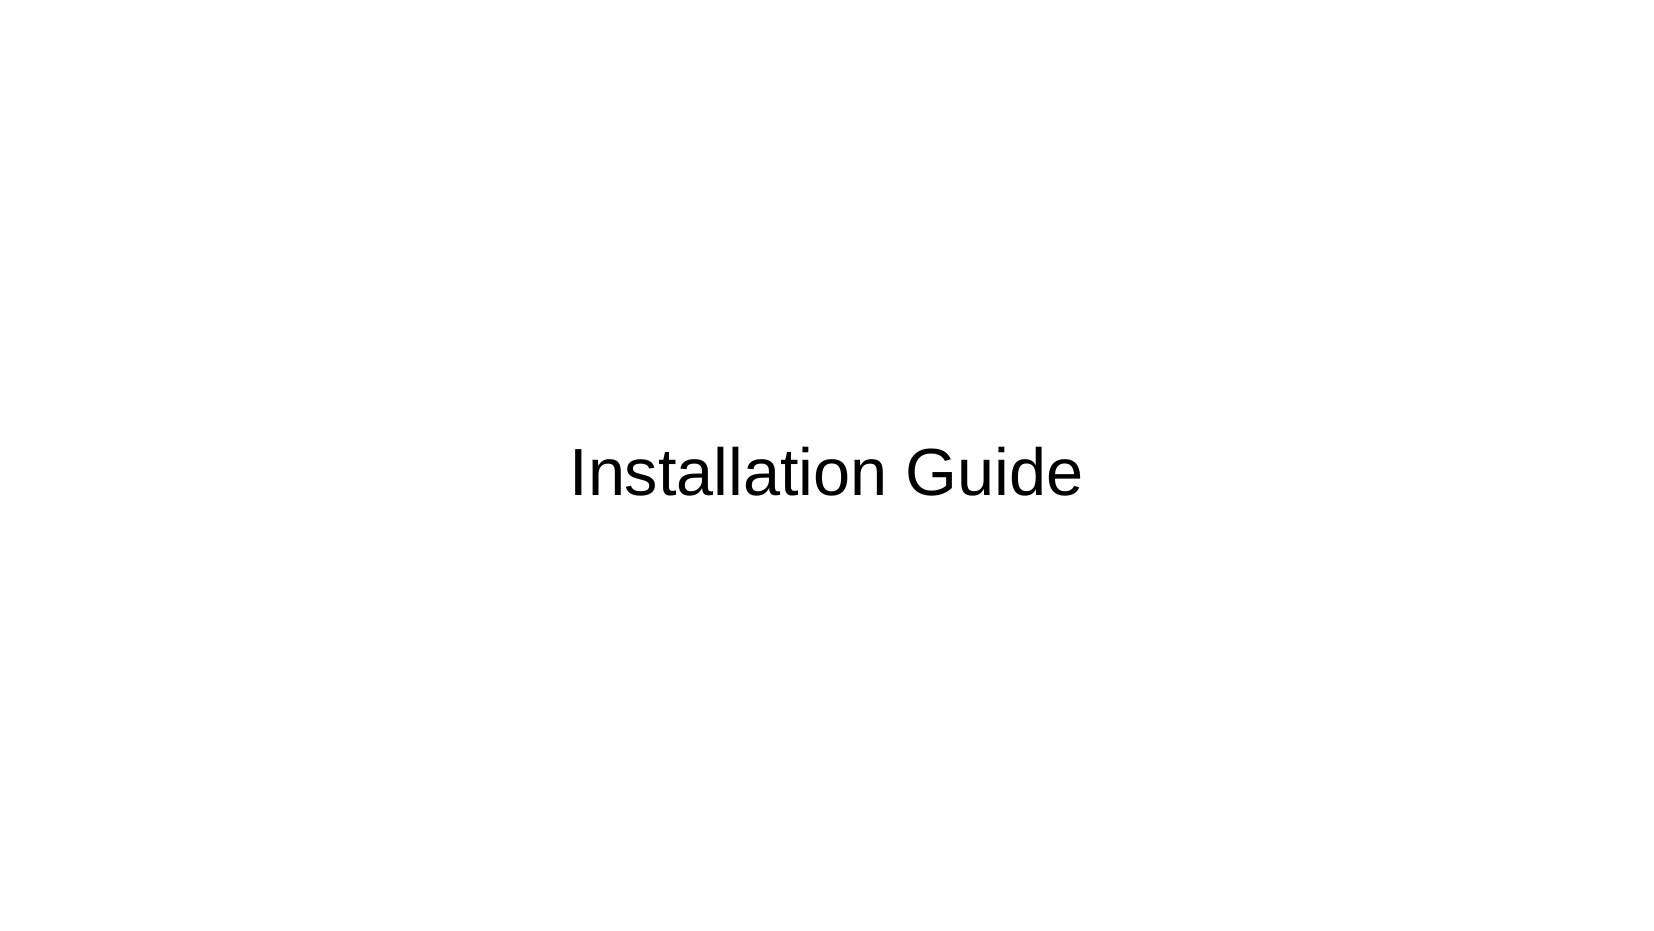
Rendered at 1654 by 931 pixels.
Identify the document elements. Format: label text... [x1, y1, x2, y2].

subtitle Installation Guide [82, 217, 1571, 758]
